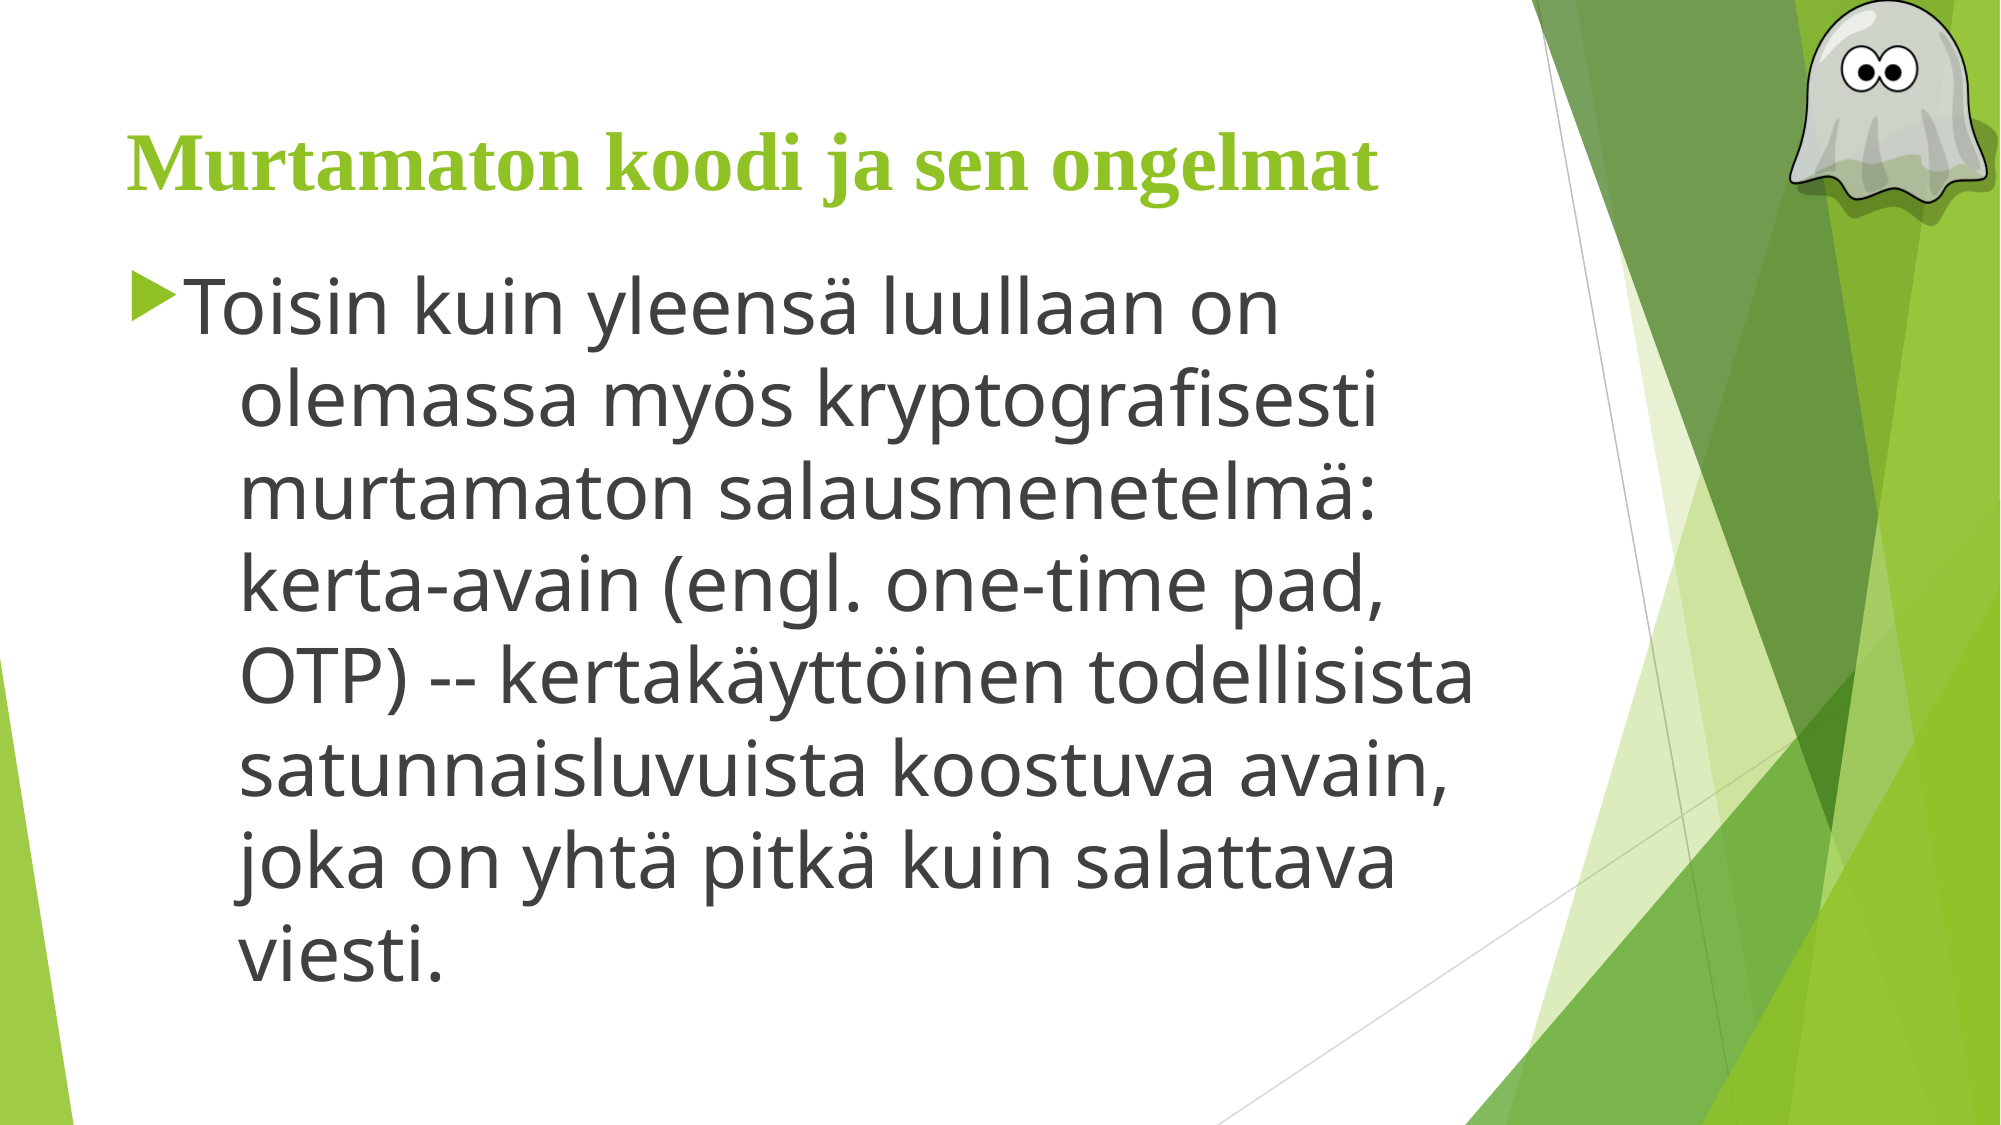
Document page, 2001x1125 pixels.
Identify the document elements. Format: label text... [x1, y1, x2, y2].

list Toisin kuin yleensä luullaan on olemassa myös kryptografisesti murtamaton salausmenetelmä: kerta-avain (engl. one-time pad, OTP) -- kertakäyttöinen todellisista satunnaisluvuista koostuva avain, joka on yhtä pitkä kuin salattava viesti. [111, 249, 1522, 1045]
title Murtamaton koodi ja sen ongelmat [111, 99, 1522, 249]
